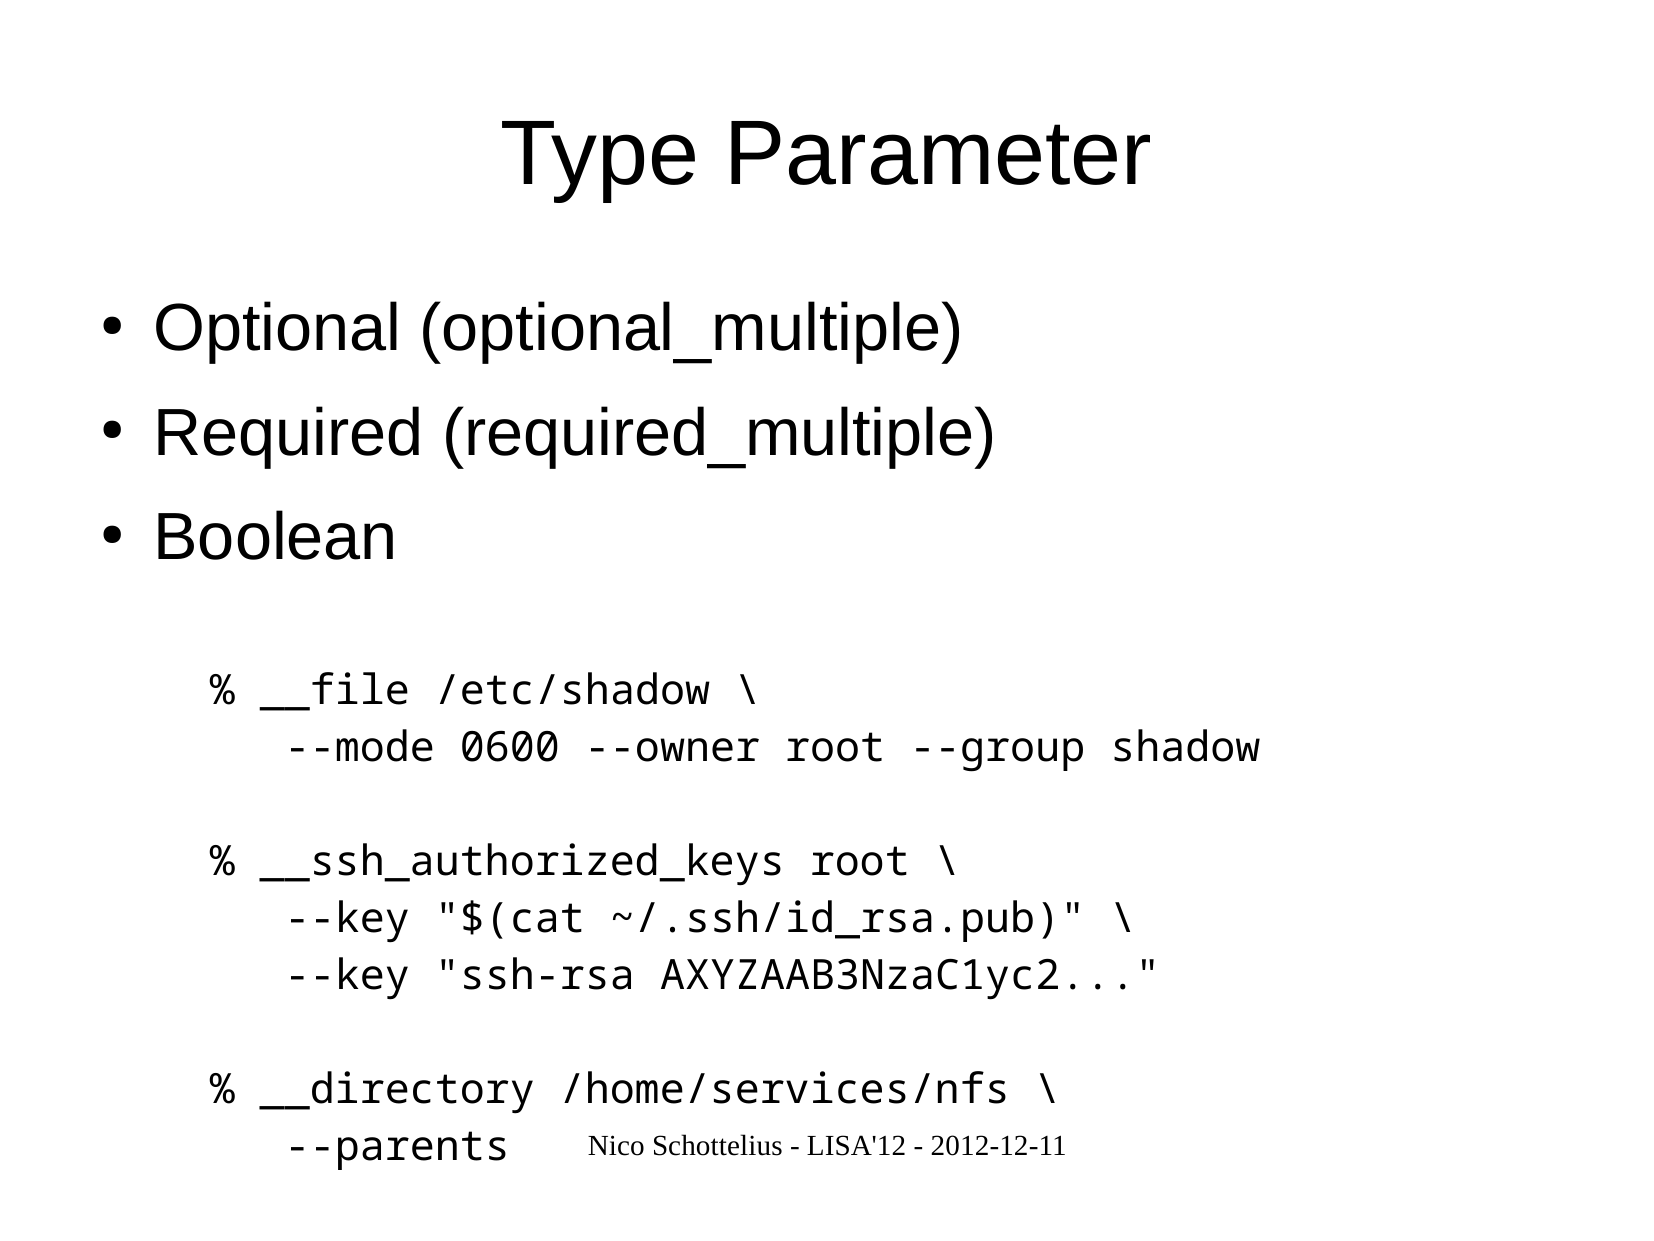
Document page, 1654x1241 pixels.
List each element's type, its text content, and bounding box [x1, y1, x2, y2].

title Type Parameter [82, 49, 1571, 257]
list Optional (optional_multiple) Required (required_multiple) Boolean [82, 290, 1538, 631]
text_box % __file /etc/shadow \ --mode 0600 --owner root --group shadow % __ssh_authorized_keys root \ --key "$(cat ~/.ssh/id_rsa.pub)" \ --key "ssh-rsa AXYZAAB3NzaC1yc2..." % __directory /home/services/nfs \ --parents [195, 652, 1471, 1104]
